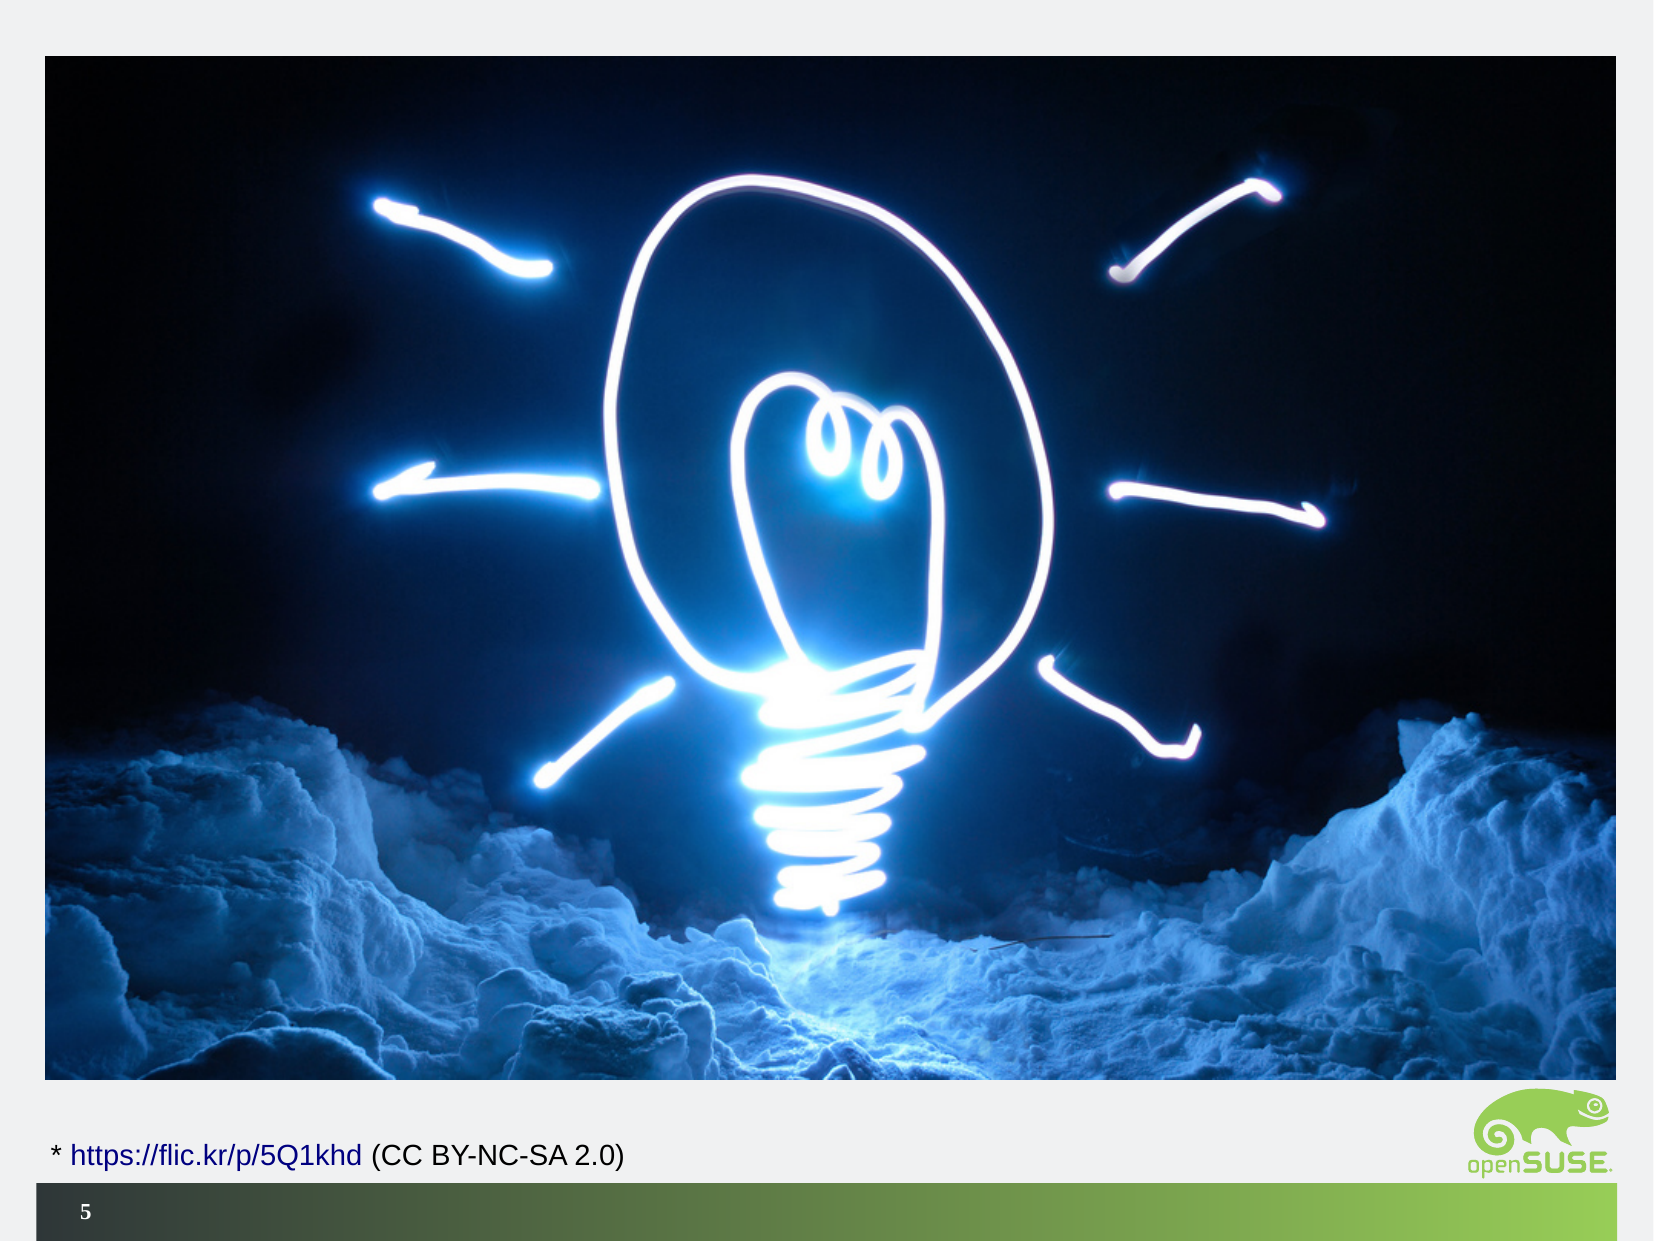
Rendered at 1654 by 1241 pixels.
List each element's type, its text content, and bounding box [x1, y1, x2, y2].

text_box * https://flic.kr/p/5Q1khd (CC BY-NC-SA 2.0) [35, 1131, 641, 1179]
picture [0, 0, 1654, 1241]
